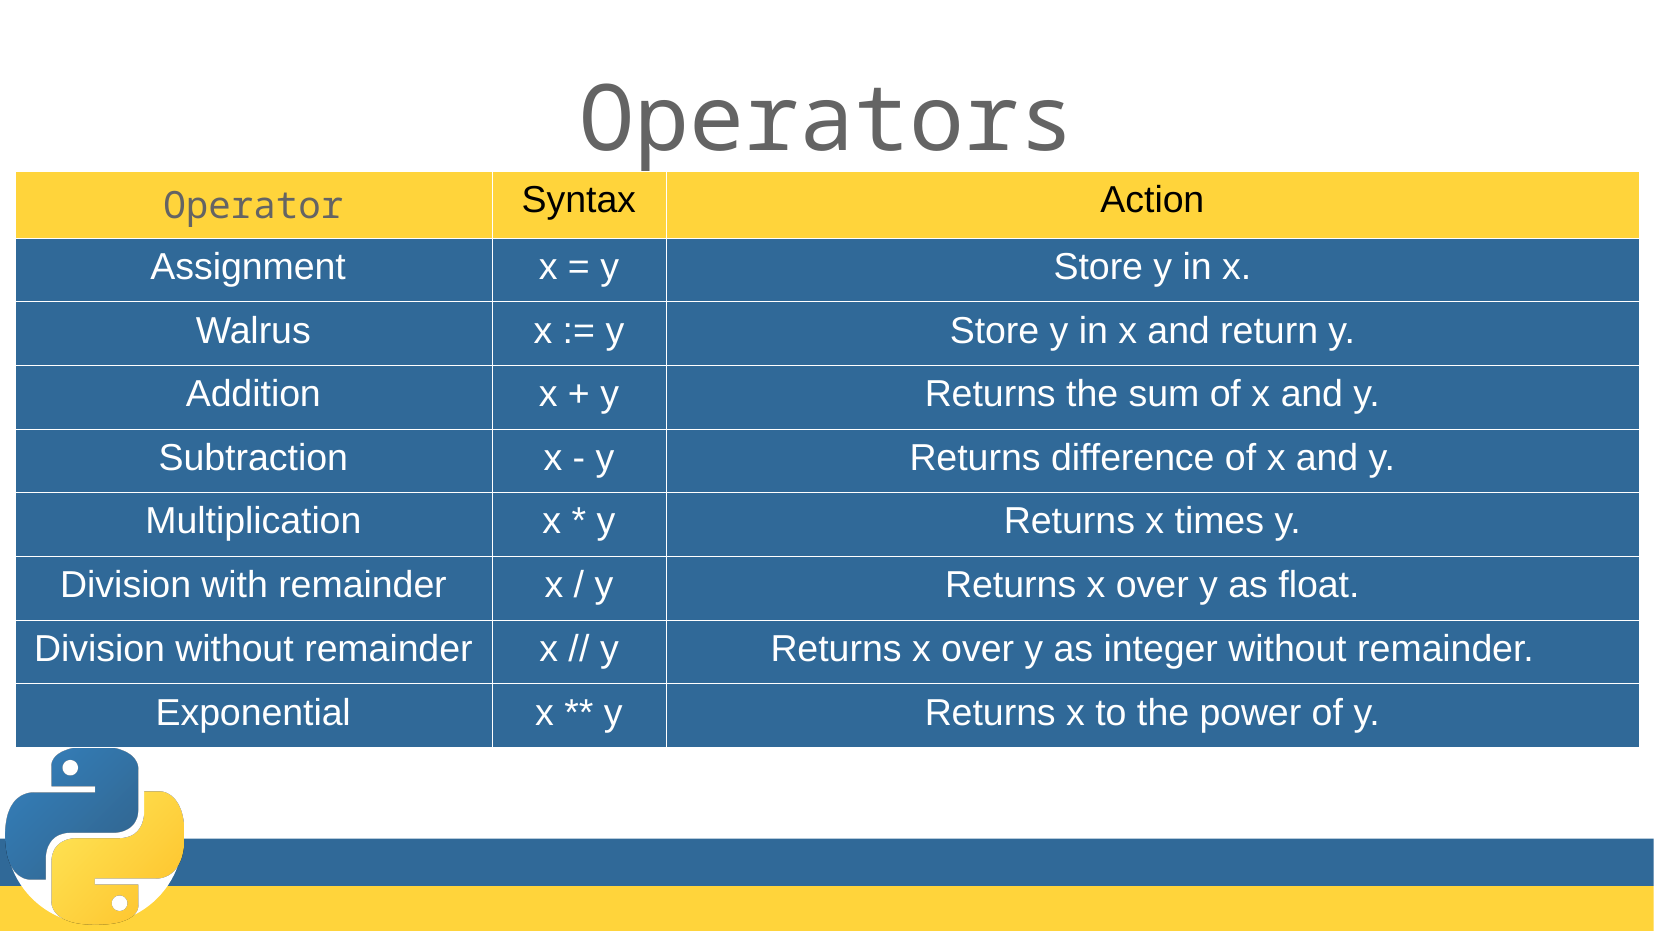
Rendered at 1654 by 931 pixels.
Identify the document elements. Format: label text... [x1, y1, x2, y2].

table_cell Walrus [16, 302, 492, 365]
table_cell x * y [493, 493, 666, 556]
table_cell Returns x over y as float. [667, 557, 1639, 620]
table_cell Returns the sum of x and y. [667, 366, 1639, 429]
table_cell Subtraction [16, 430, 492, 492]
table_cell Addition [16, 366, 492, 429]
table_cell Returns difference of x and y. [667, 430, 1639, 492]
table_cell Exponential [16, 684, 492, 747]
table_cell Division with remainder [16, 557, 492, 620]
table_cell Returns x times y. [667, 493, 1639, 556]
table_cell x / y [493, 557, 666, 620]
picture [5, 747, 184, 925]
table_header Action [667, 172, 1639, 238]
table_cell x + y [493, 366, 666, 429]
table_cell Returns x over y as integer without remainder. [667, 621, 1639, 683]
table_cell Store y in x. [667, 239, 1639, 301]
title Operators [82, 37, 1571, 171]
table_header Operator [16, 172, 492, 238]
table_cell Division without remainder [16, 621, 492, 683]
table_cell Multiplication [16, 493, 492, 556]
table_cell x ** y [493, 684, 666, 747]
table_cell x // y [493, 621, 666, 683]
table_cell Assignment [16, 239, 492, 301]
table_cell x - y [493, 430, 666, 492]
table_cell x := y [493, 302, 666, 365]
table_cell x = y [493, 239, 666, 301]
table_cell Store y in x and return y. [667, 302, 1639, 365]
table_cell Returns x to the power of y. [667, 684, 1639, 747]
table_header Syntax [493, 172, 666, 238]
